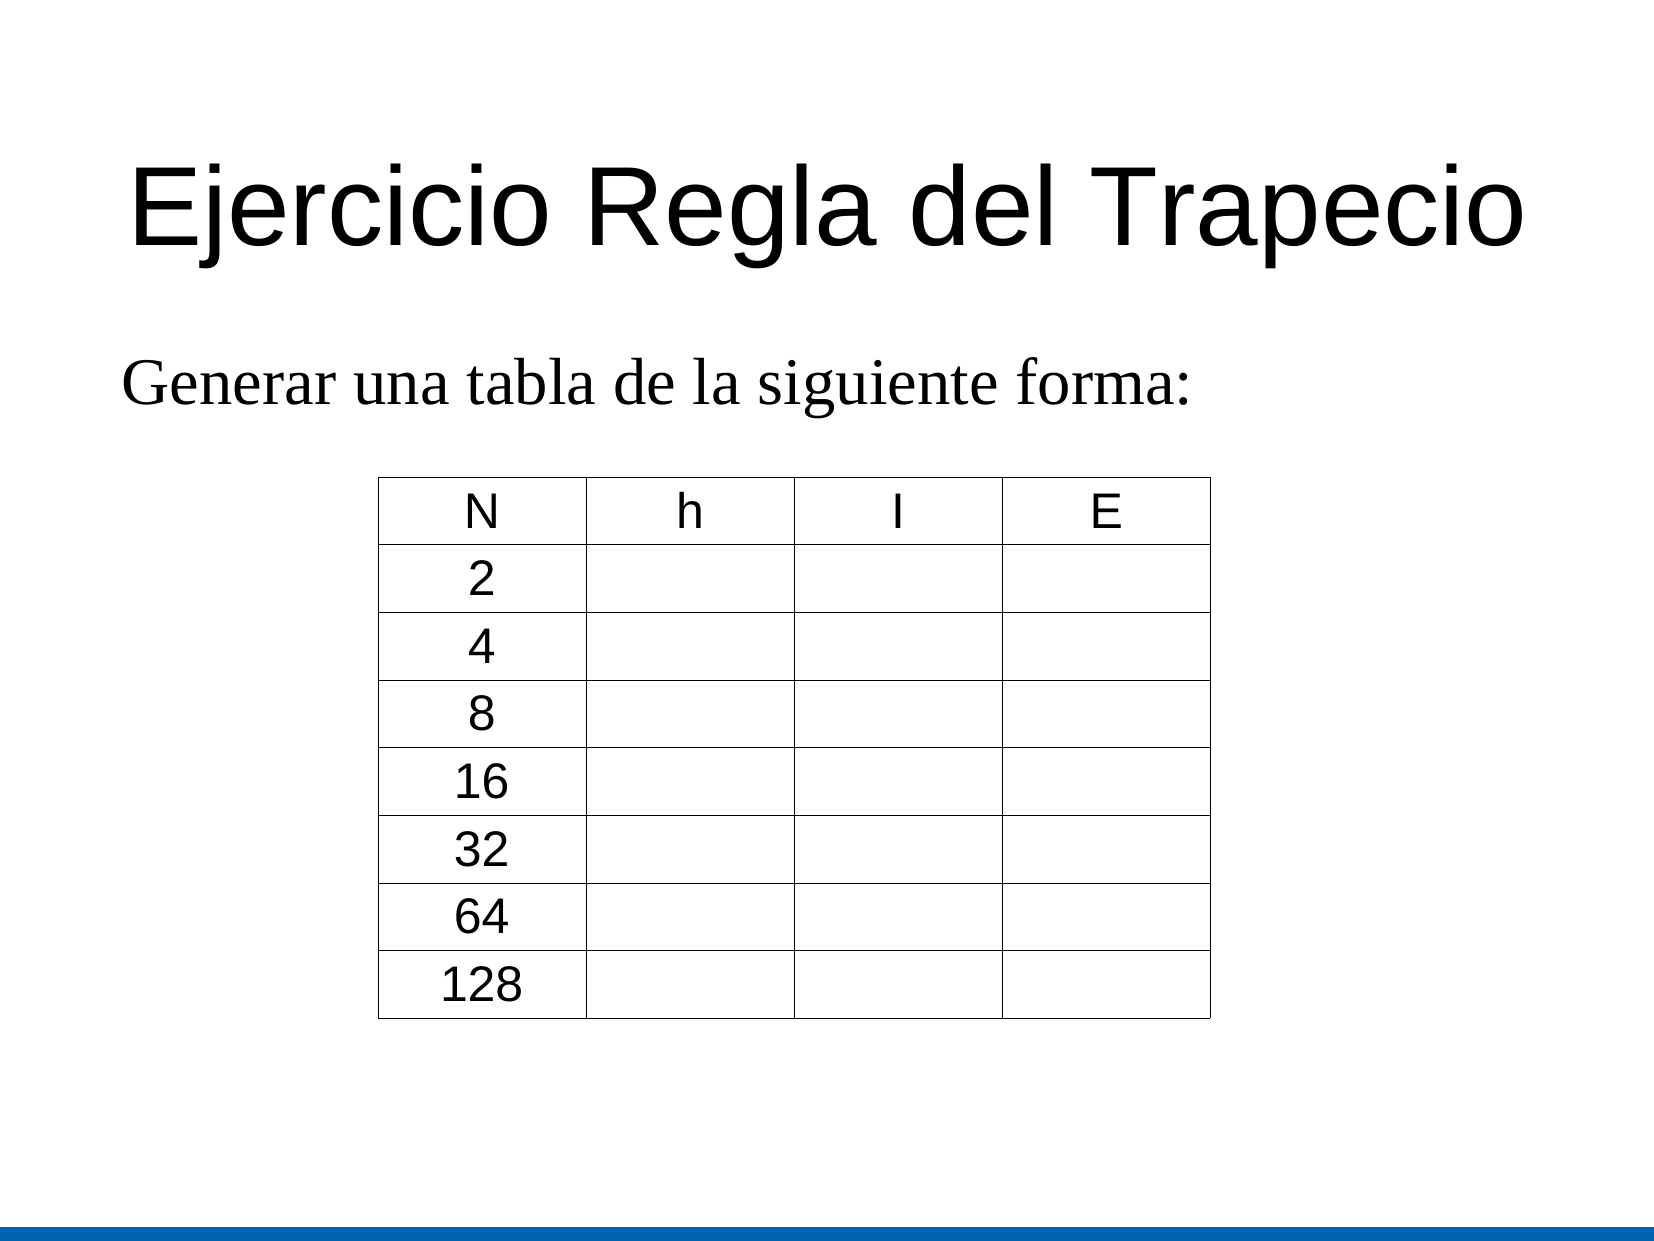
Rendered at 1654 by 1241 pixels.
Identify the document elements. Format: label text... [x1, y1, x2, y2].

table_cell 2 [379, 545, 586, 612]
table_cell 16 [379, 748, 586, 815]
table_cell [795, 816, 1002, 883]
list Generar una tabla de la siguiente forma: [121, 344, 1534, 1164]
table_cell 64 [379, 884, 586, 950]
table_cell [587, 613, 794, 680]
table_cell [795, 613, 1002, 680]
table_cell [795, 748, 1002, 815]
table_cell 4 [379, 613, 586, 680]
table_cell [795, 681, 1002, 747]
table_header I [795, 478, 1002, 544]
table_cell [587, 545, 794, 612]
table_cell 128 [379, 951, 586, 1018]
table_cell [1003, 545, 1210, 612]
table_cell [1003, 884, 1210, 950]
table_cell [587, 748, 794, 815]
table_cell [795, 545, 1002, 612]
table_cell [1003, 951, 1210, 1018]
table_header E [1003, 478, 1210, 544]
table_cell [795, 951, 1002, 1018]
table_cell [587, 816, 794, 883]
table_cell [587, 884, 794, 950]
table_cell [1003, 613, 1210, 680]
table_cell 32 [379, 816, 586, 883]
table_cell [1003, 816, 1210, 883]
table_cell [1003, 748, 1210, 815]
table_cell [1003, 681, 1210, 747]
table_cell [795, 884, 1002, 950]
title Ejercicio Regla del Trapecio [121, 102, 1534, 310]
table_header h [587, 478, 794, 544]
table_cell [587, 951, 794, 1018]
table_cell [587, 681, 794, 747]
table_cell 8 [379, 681, 586, 747]
table_header N [379, 478, 586, 544]
